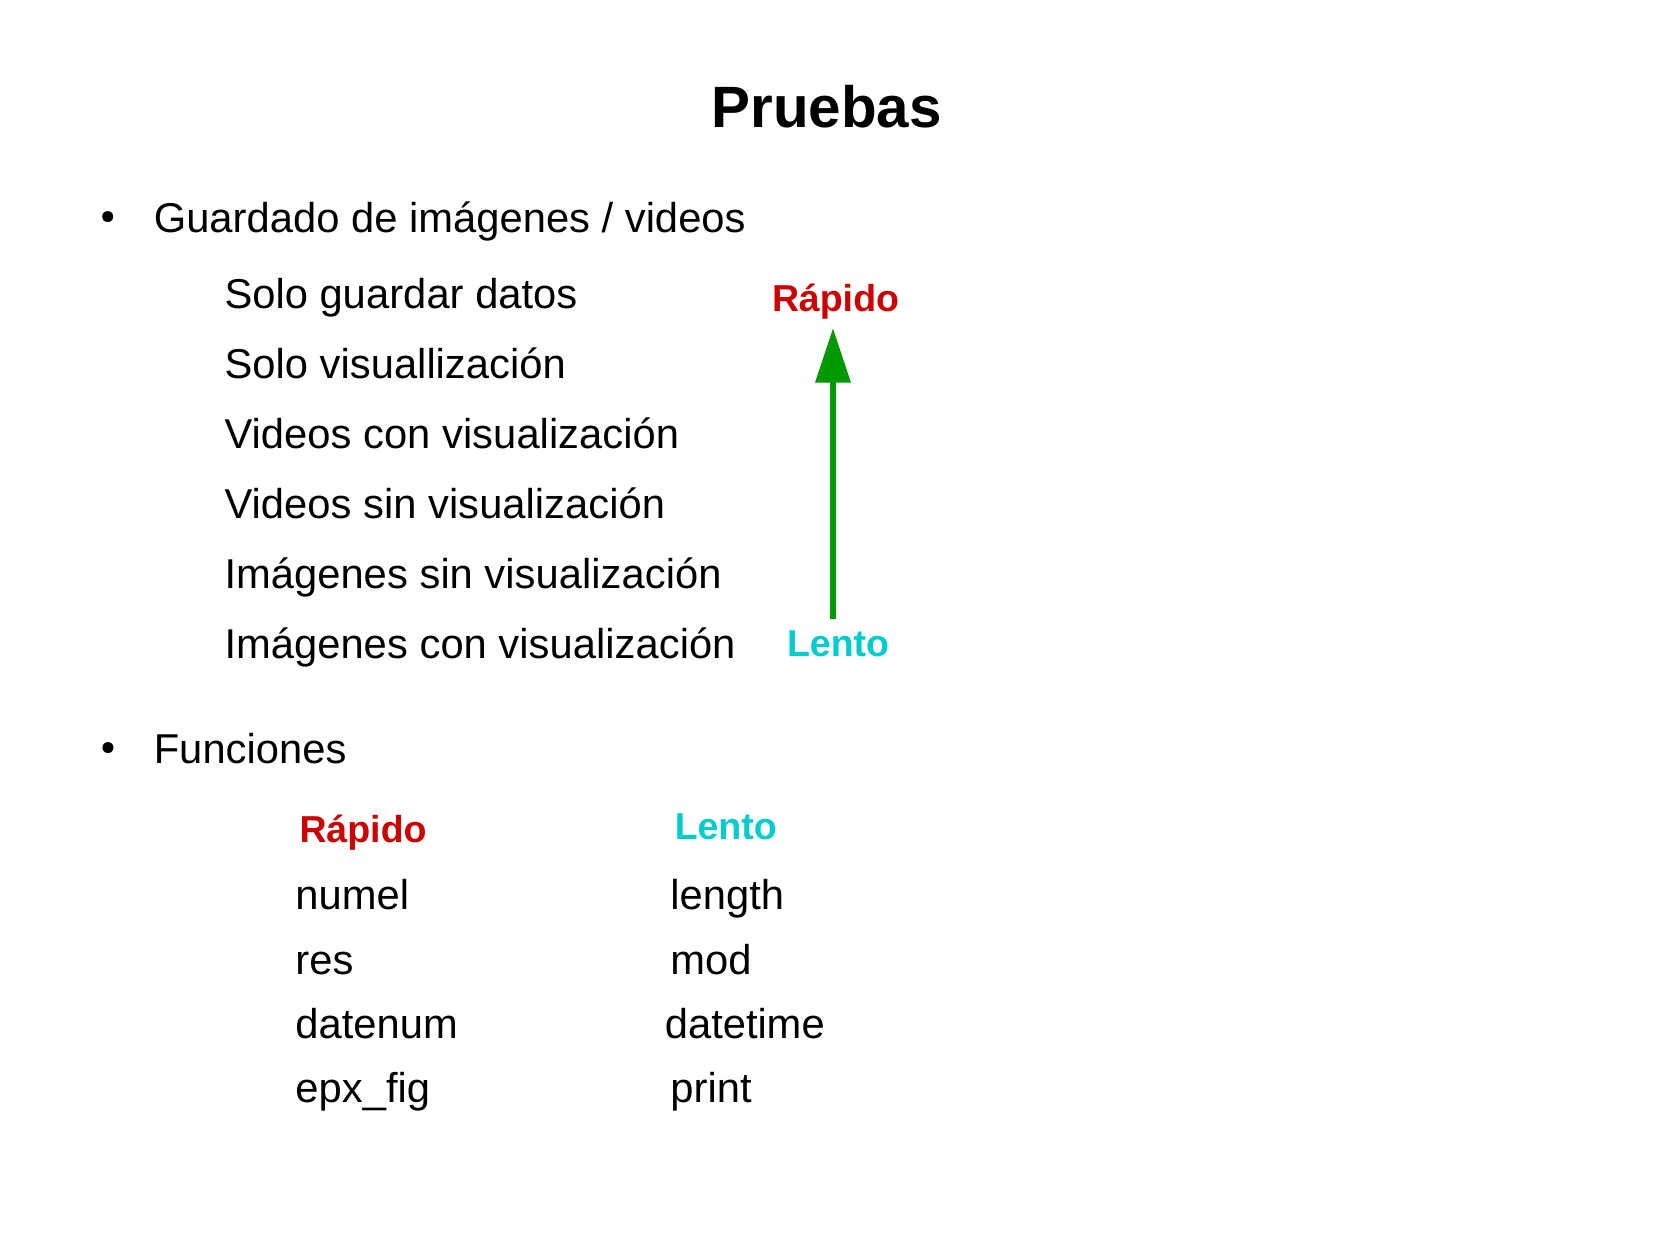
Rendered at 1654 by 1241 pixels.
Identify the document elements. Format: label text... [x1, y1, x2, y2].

list Guardado de imágenes / videos Solo guardar datos Solo visuallización Videos con visualización Videos sin visualización Imágenes sin visualización Imágenes con visualización [82, 194, 1571, 668]
text_box Lento [772, 615, 953, 672]
title Pruebas [82, 74, 1571, 140]
text_box Lento [660, 798, 841, 855]
list Funciones numel length res mod datenum datetime epx_fig print [82, 726, 1571, 1192]
text_box Rápido [757, 270, 938, 327]
text_box Rápido [284, 801, 465, 859]
